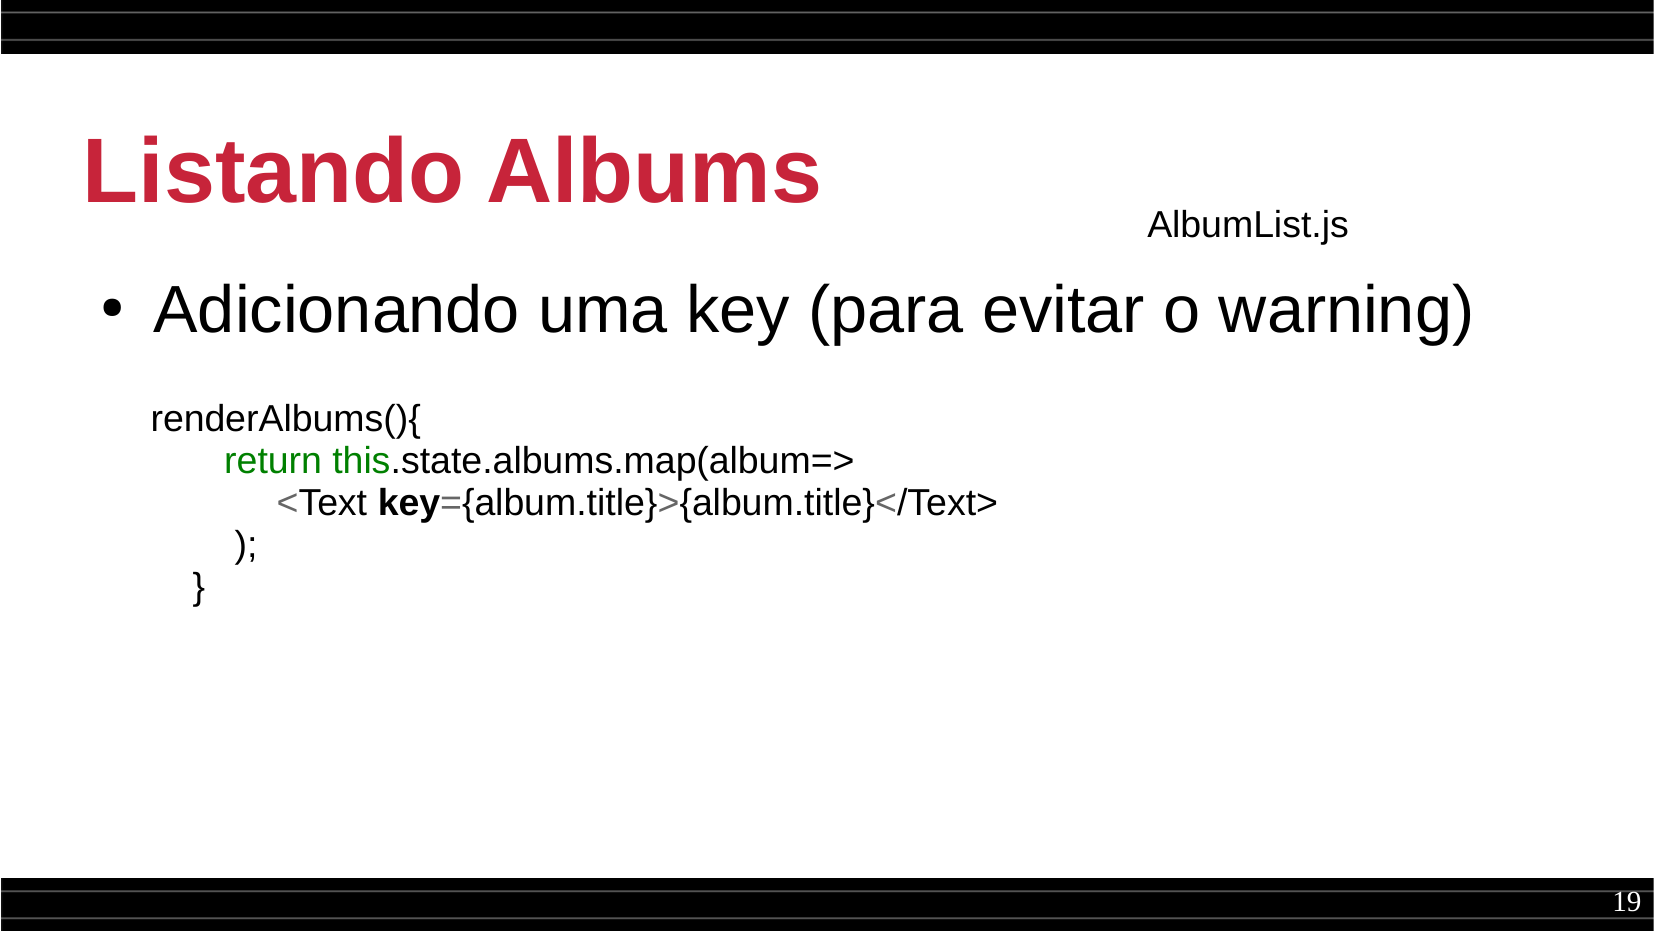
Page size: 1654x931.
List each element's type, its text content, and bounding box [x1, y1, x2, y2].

list Adicionando uma key (para evitar o warning) [82, 271, 1571, 758]
picture [1, 878, 1654, 931]
title Listando Albums [82, 92, 1571, 249]
text_box AlbumList.js [1122, 196, 1524, 296]
text_box renderAlbums(){ return this.state.albums.map(album=> <Text key={album.title}>{album.title}</Text> ); } [135, 389, 1164, 615]
picture [1, 0, 1654, 54]
